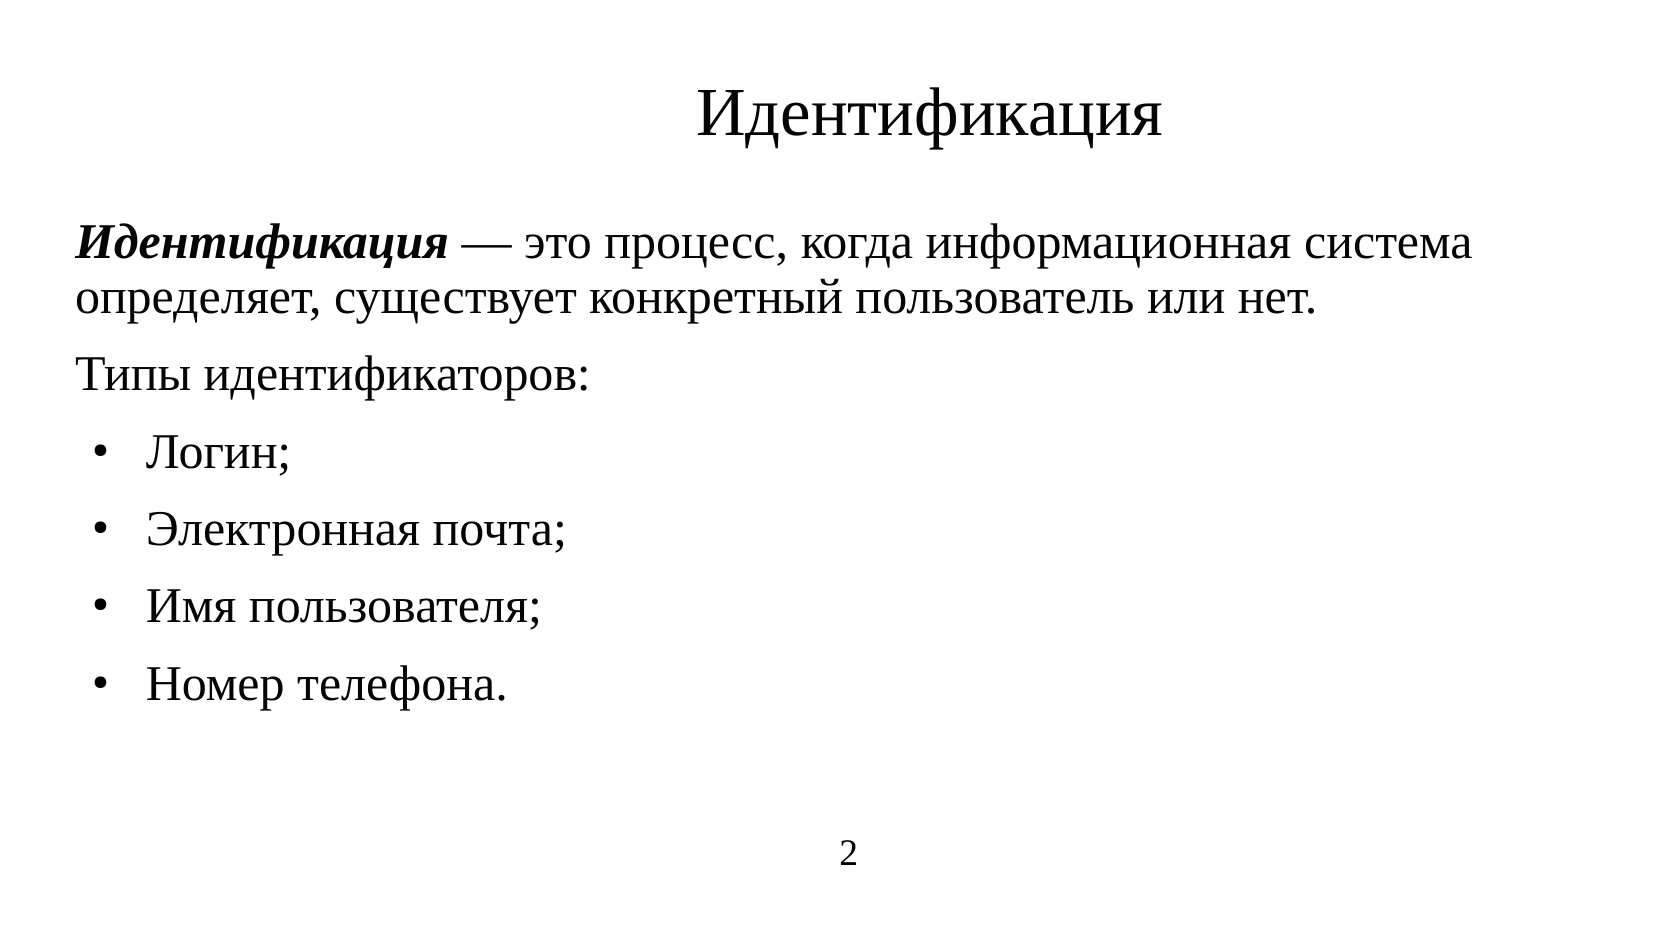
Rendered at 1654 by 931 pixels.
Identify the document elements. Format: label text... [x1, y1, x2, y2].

list Идентификация — это процесс, когда информационная система определяет, существует конкретный пользователь или нет. Типы идентификаторов: Логин; Электронная почта; Имя пользователя; Номер телефона. [75, 213, 1499, 754]
text_box 2 [535, 825, 1163, 881]
title Идентификация [265, 35, 1595, 189]
